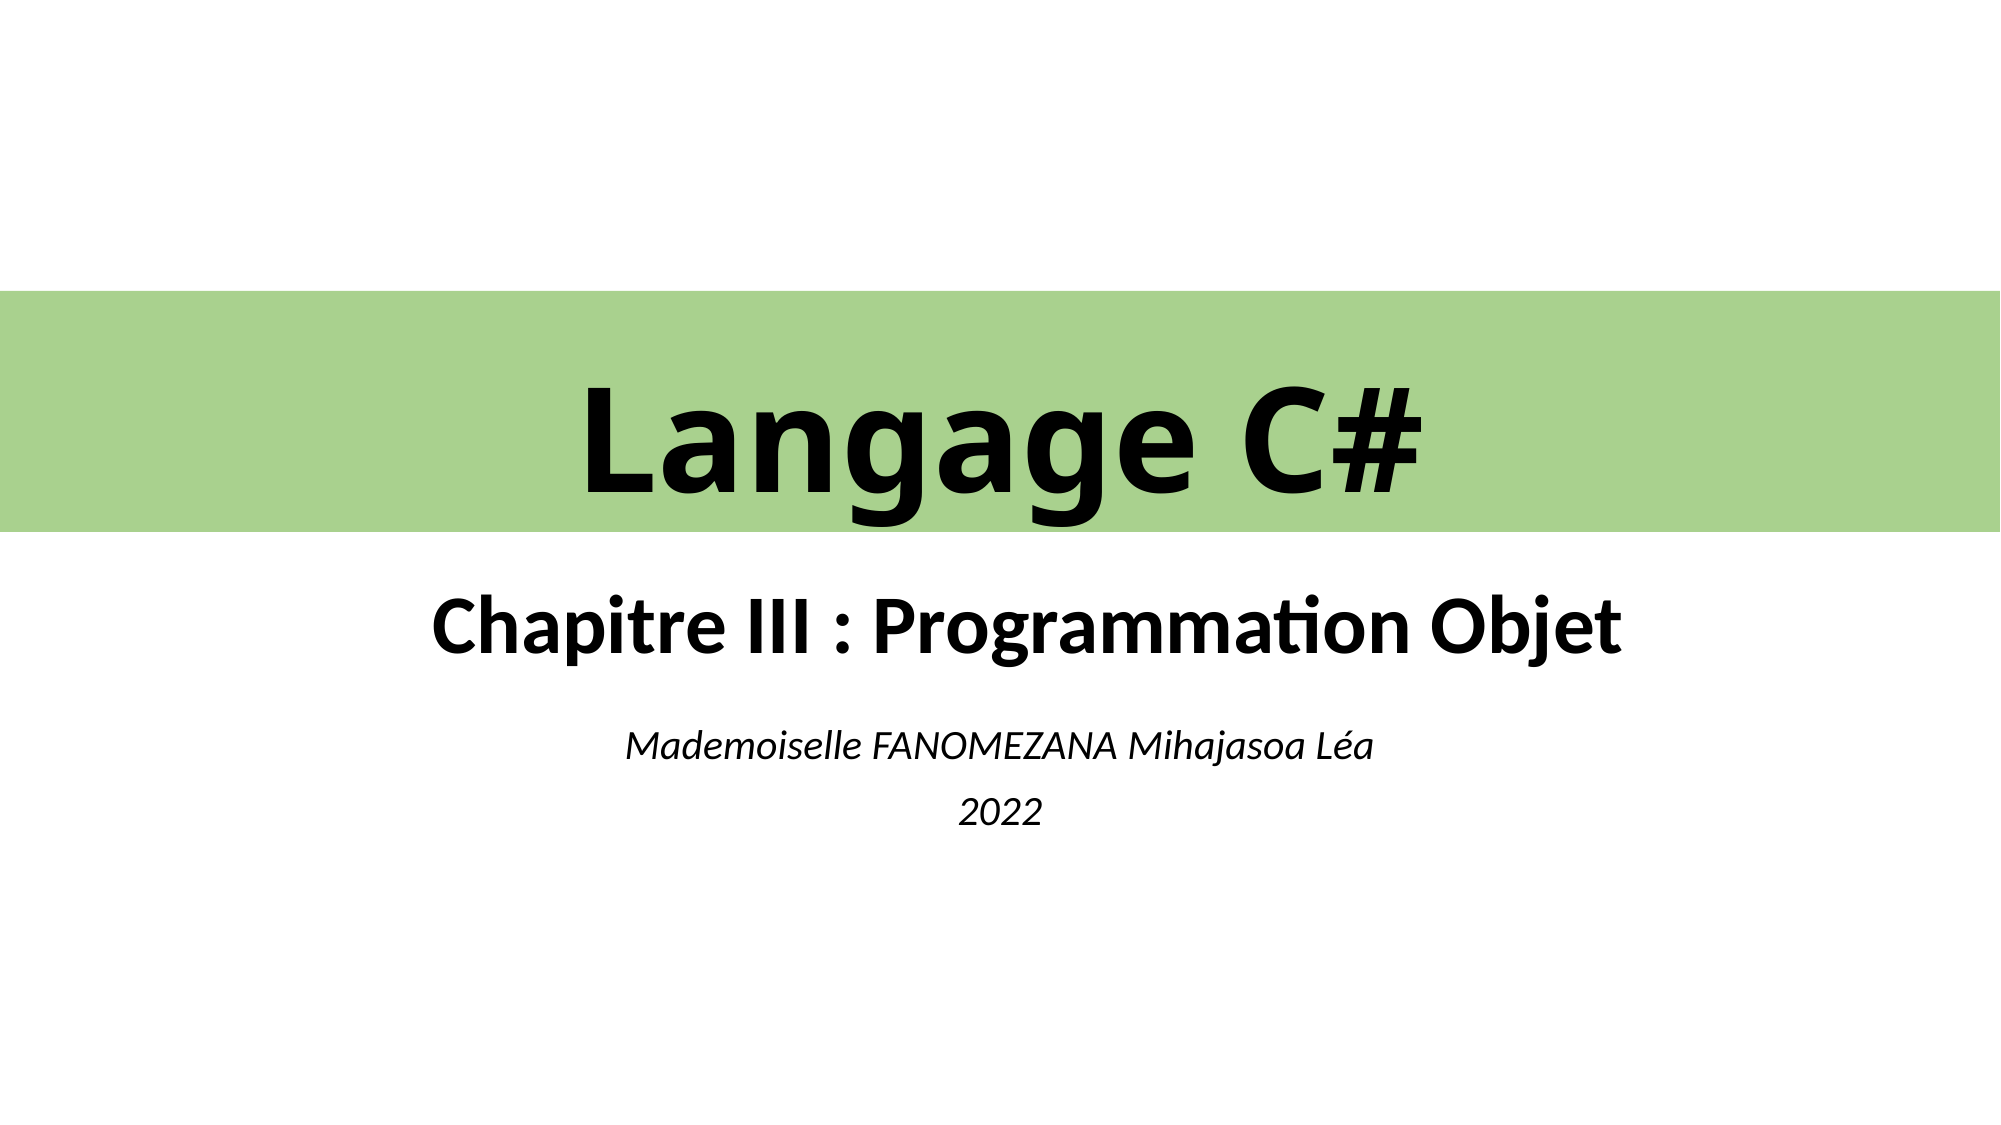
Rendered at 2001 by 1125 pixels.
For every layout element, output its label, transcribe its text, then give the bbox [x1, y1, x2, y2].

text_box Chapitre III : Programmation Objet [417, 562, 1648, 679]
subtitle Mademoiselle FANOMEZANA Mihajasoa Léa 2022 [518, 715, 1482, 832]
title Langage C# [0, 290, 2000, 532]
